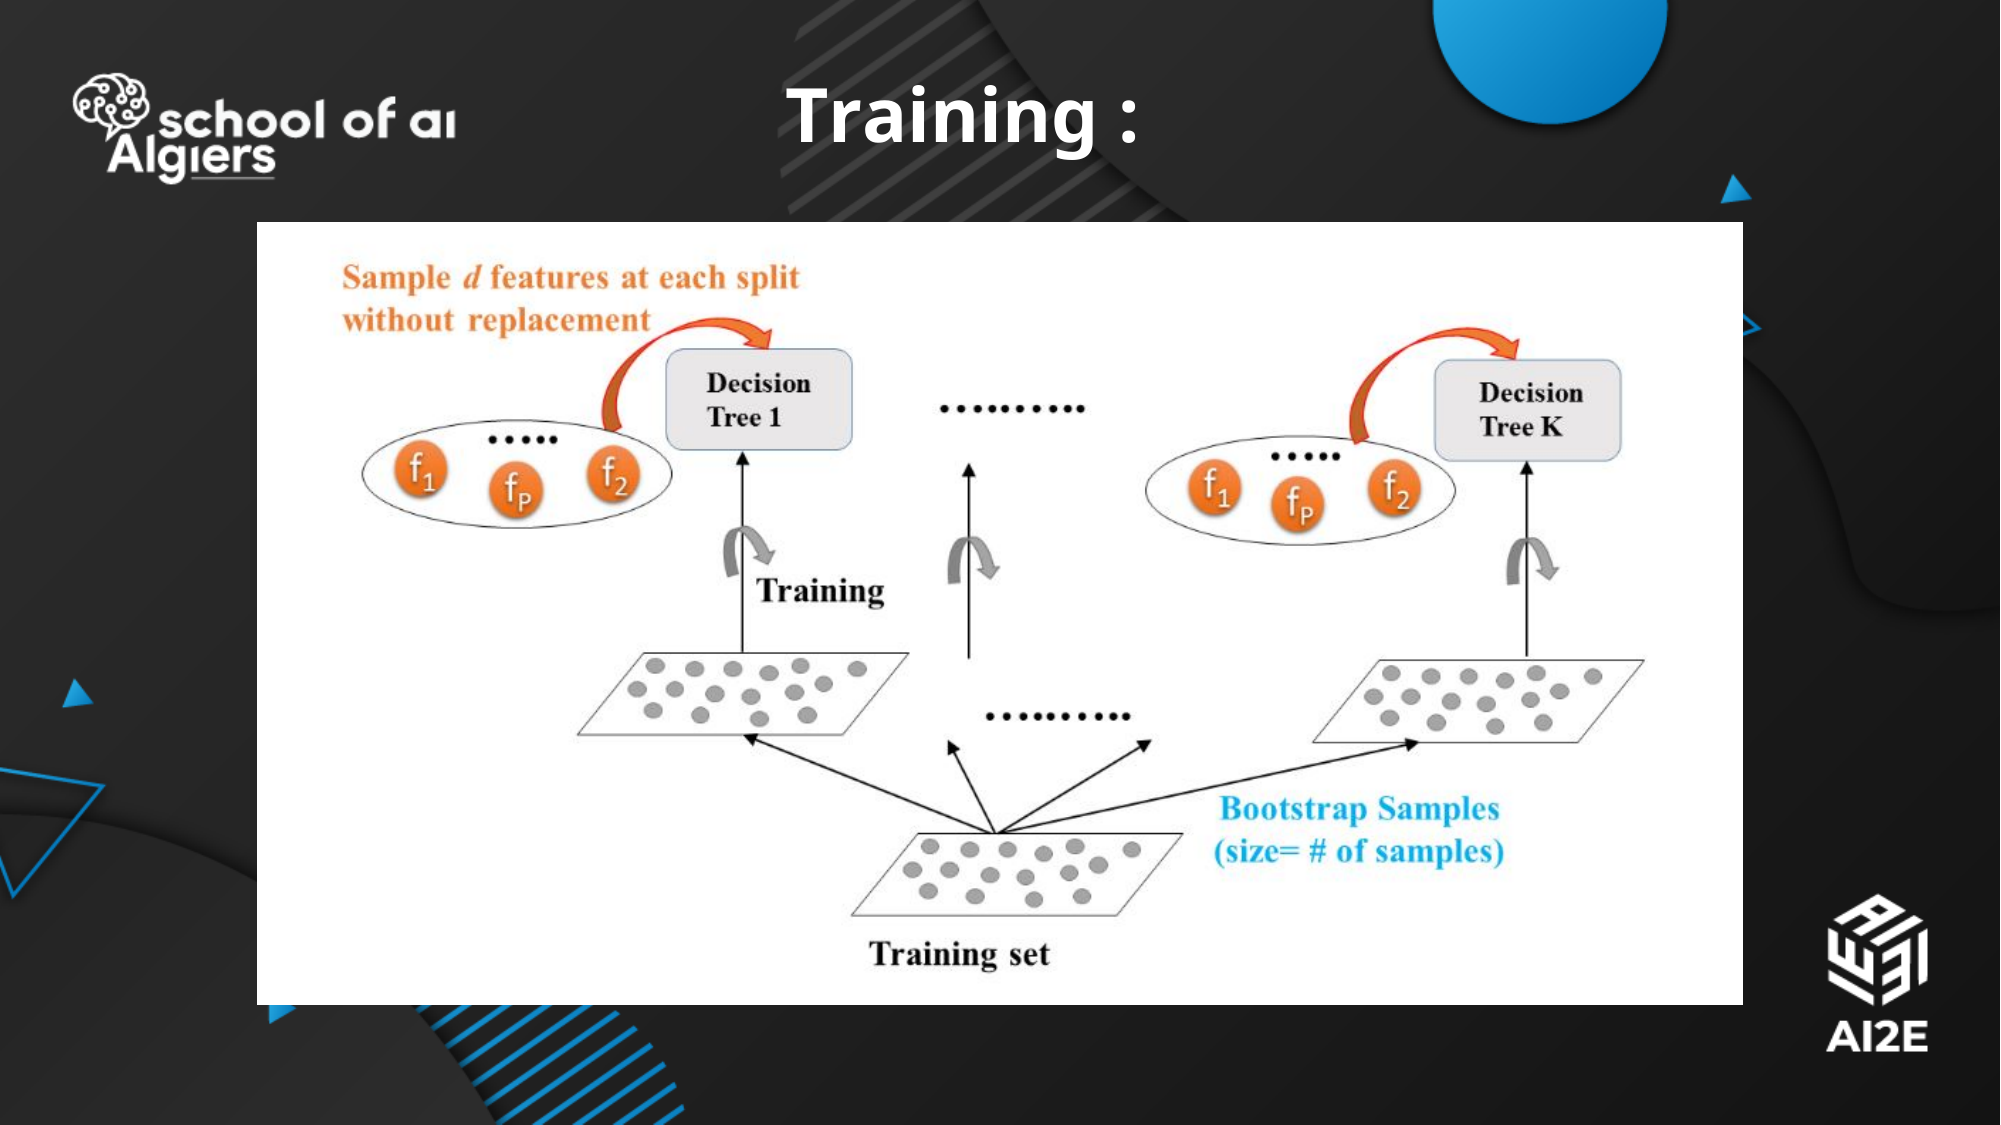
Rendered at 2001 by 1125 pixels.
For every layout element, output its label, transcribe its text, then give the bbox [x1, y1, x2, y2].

text_box Training : [28, 67, 1898, 156]
picture [0, 0, 2000, 1125]
